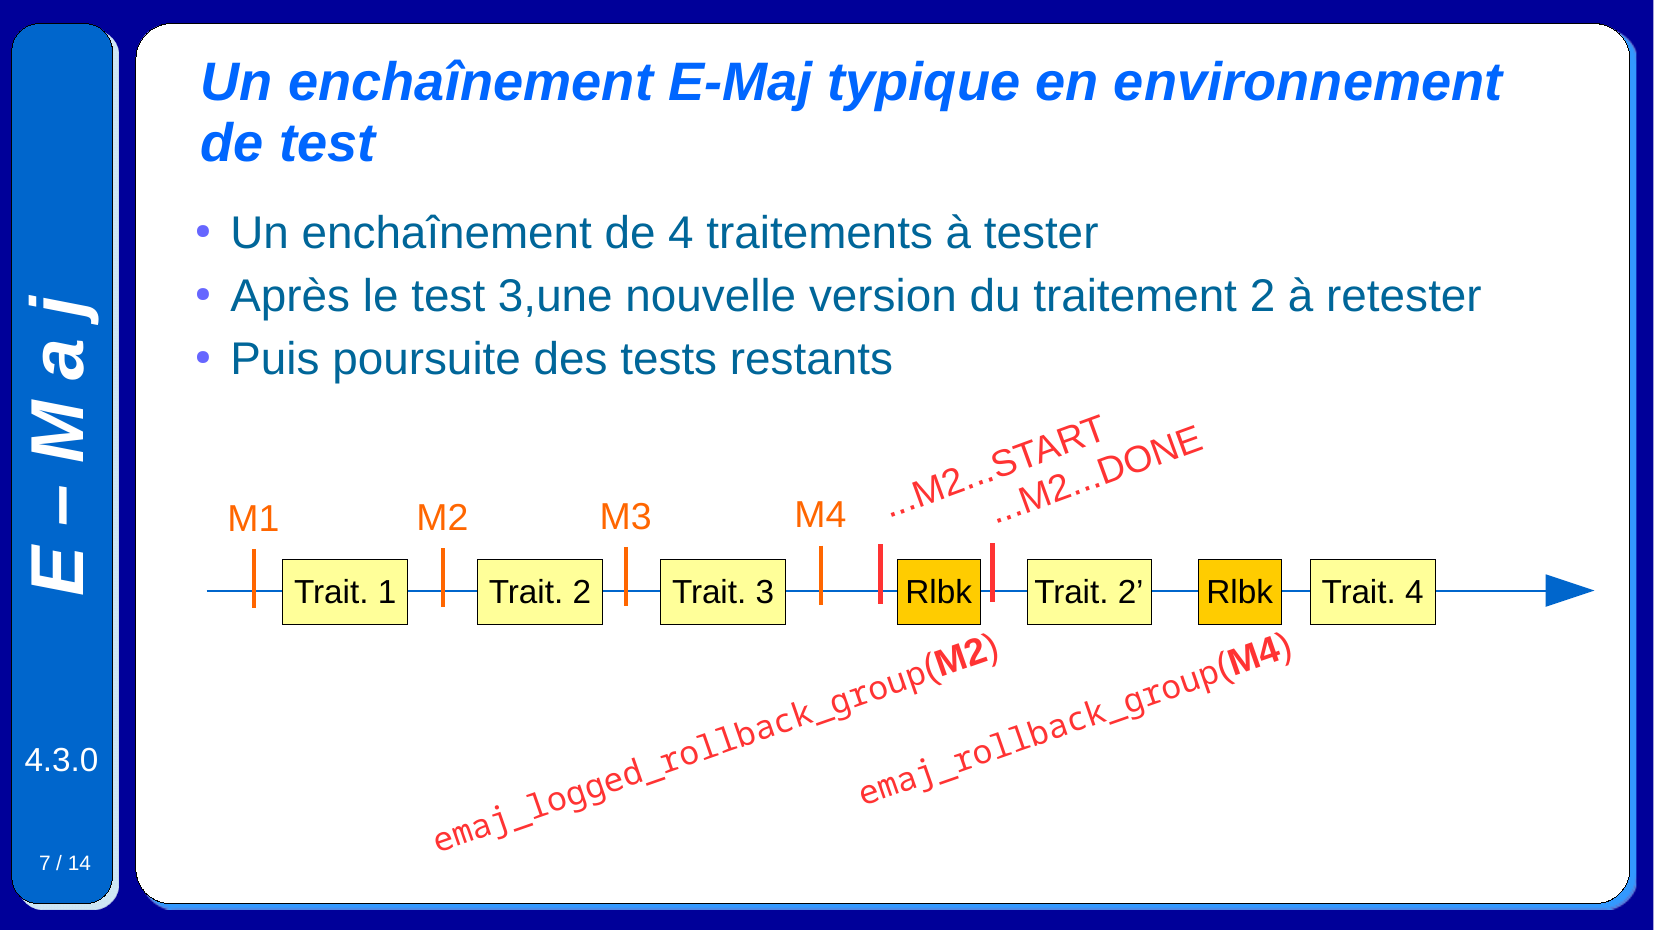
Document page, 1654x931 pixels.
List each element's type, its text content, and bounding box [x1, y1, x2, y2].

text_box Trait. 3 [660, 559, 786, 625]
text_box Trait. 4 [1310, 559, 1436, 625]
text_box emaj_logged_rollback_group(M2) [409, 610, 1025, 884]
text_box Trait. 2 [477, 559, 603, 625]
text_box emaj_rollback_group(M4) [834, 609, 1318, 837]
text_box M2 [401, 488, 484, 546]
text_box M4 [779, 486, 862, 544]
text_box M1 [212, 490, 295, 547]
list Un enchaînement de 4 traitements à tester Après le test 3,une nouvelle version du traitement 2 à retester Puis poursuite des tests restants [177, 206, 1587, 385]
text_box ...M2...DONE [967, 404, 1225, 545]
text_box ...M2...START [860, 394, 1123, 539]
title Un enchaînement E-Maj typique en environnement de test [200, 34, 1575, 191]
text_box Trait. 2’ [1027, 559, 1152, 625]
text_box Trait. 1 [282, 559, 408, 625]
text_box M3 [584, 487, 667, 545]
text_box Rlbk [1198, 559, 1282, 625]
text_box Rlbk [897, 559, 981, 625]
